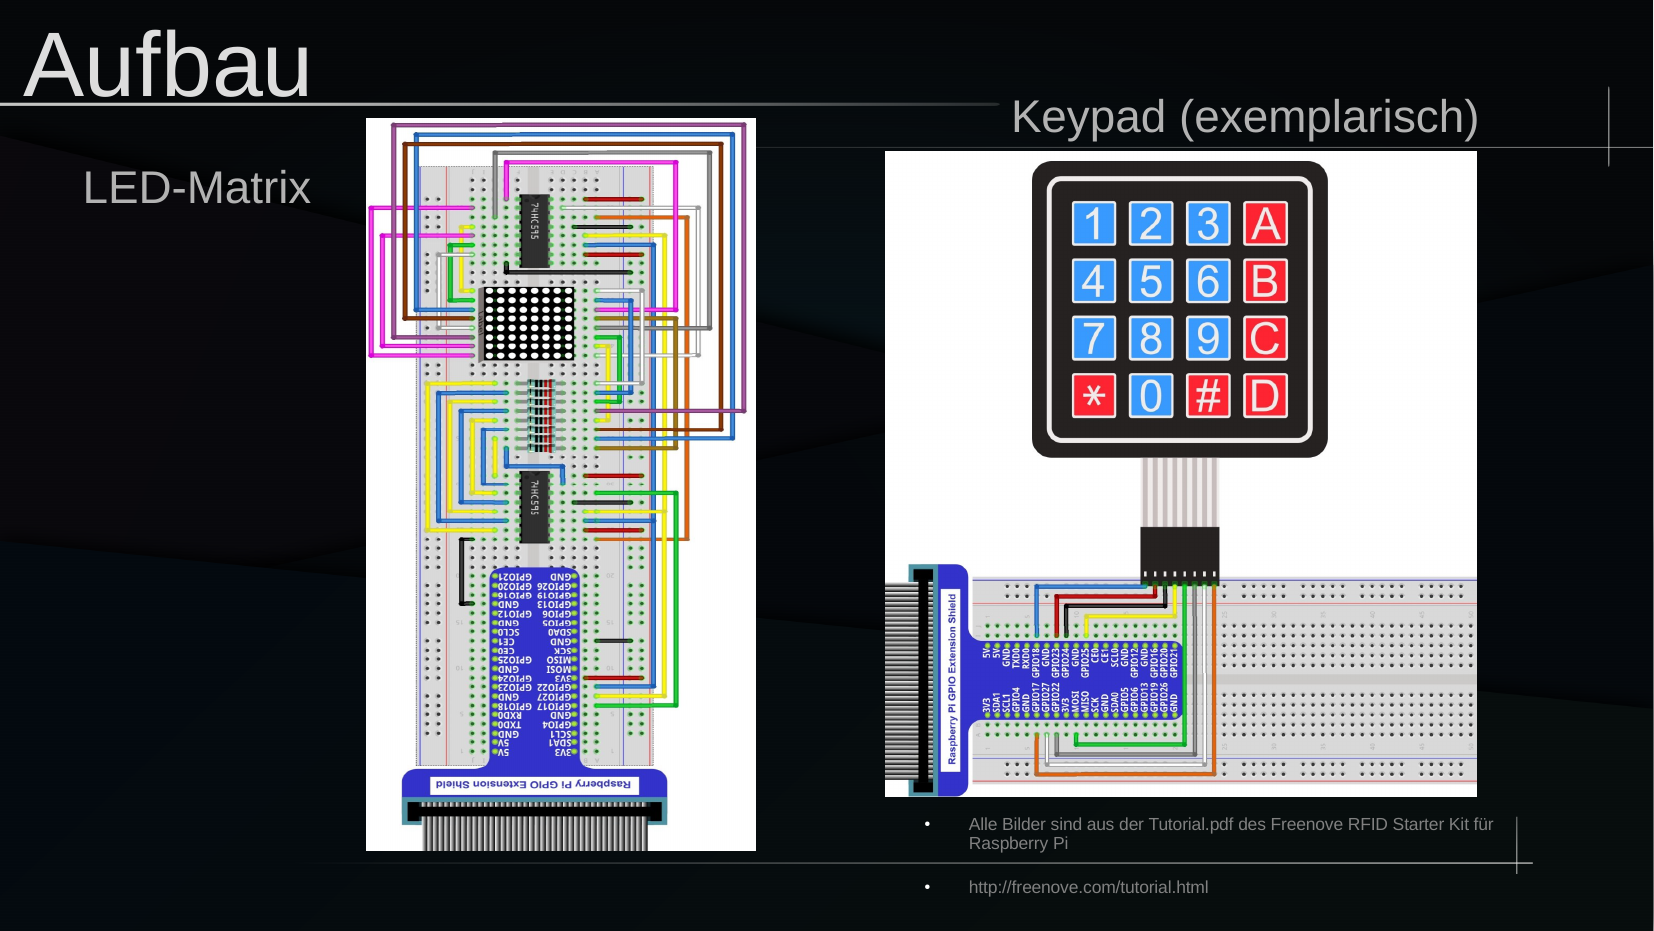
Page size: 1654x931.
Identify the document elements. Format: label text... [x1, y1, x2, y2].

list Alle Bilder sind aus der Tutorial.pdf des Freenove RFID Starter Kit für Raspberry Pi http://freenove.com/tutorial.html [909, 814, 1536, 898]
list Keypad (exemplarisch) [940, 91, 1536, 178]
list LED-Matrix [11, 162, 360, 249]
picture [0, 0, 1654, 931]
title Aufbau [23, 11, 1589, 119]
